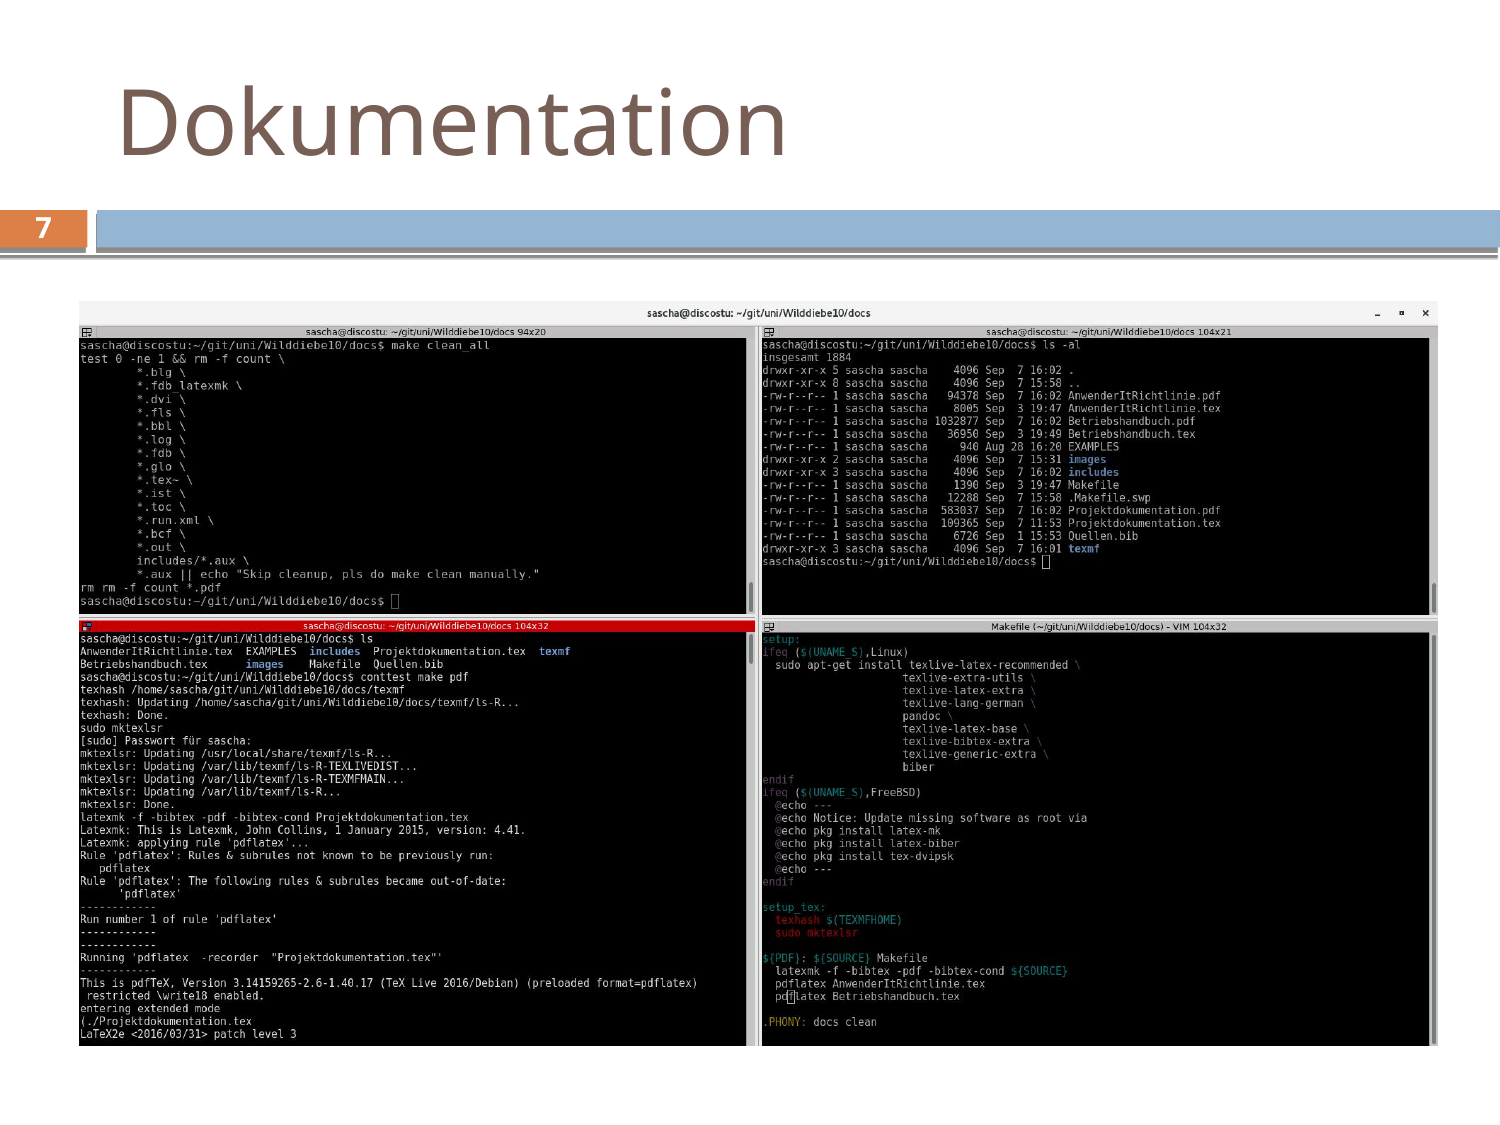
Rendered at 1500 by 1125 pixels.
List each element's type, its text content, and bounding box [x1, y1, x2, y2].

picture [79, 300, 1438, 1046]
title Dokumentation [100, 37, 1438, 200]
